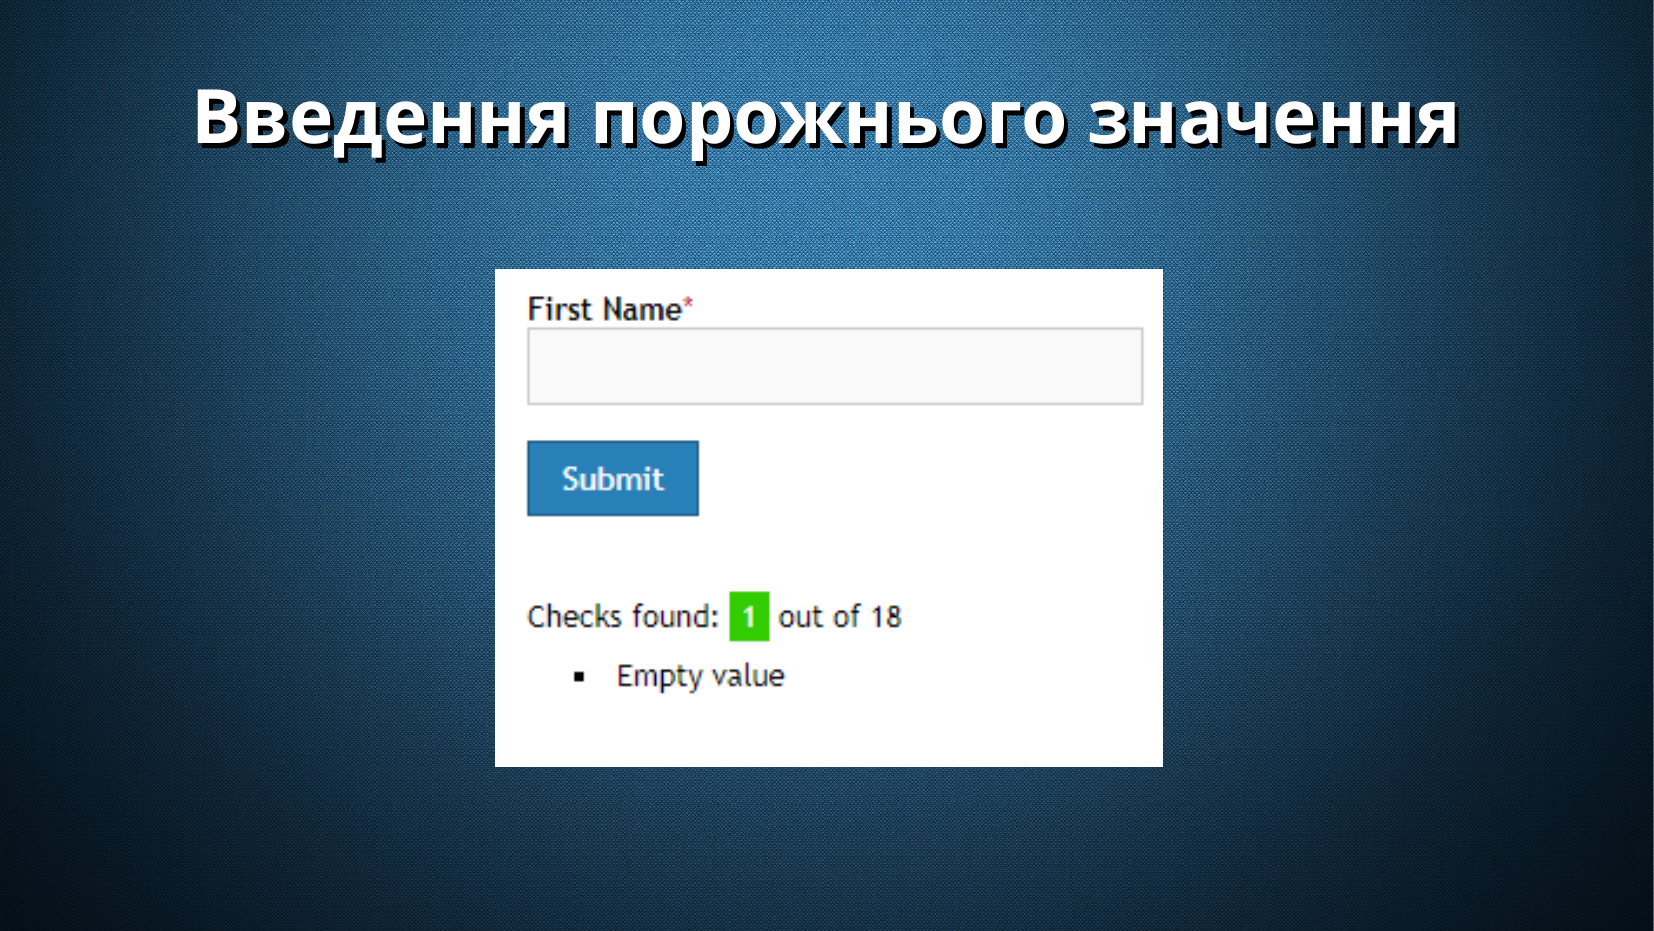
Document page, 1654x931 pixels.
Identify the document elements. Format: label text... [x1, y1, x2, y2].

picture [0, 0, 1654, 931]
title Введення порожнього значення [82, 37, 1571, 193]
